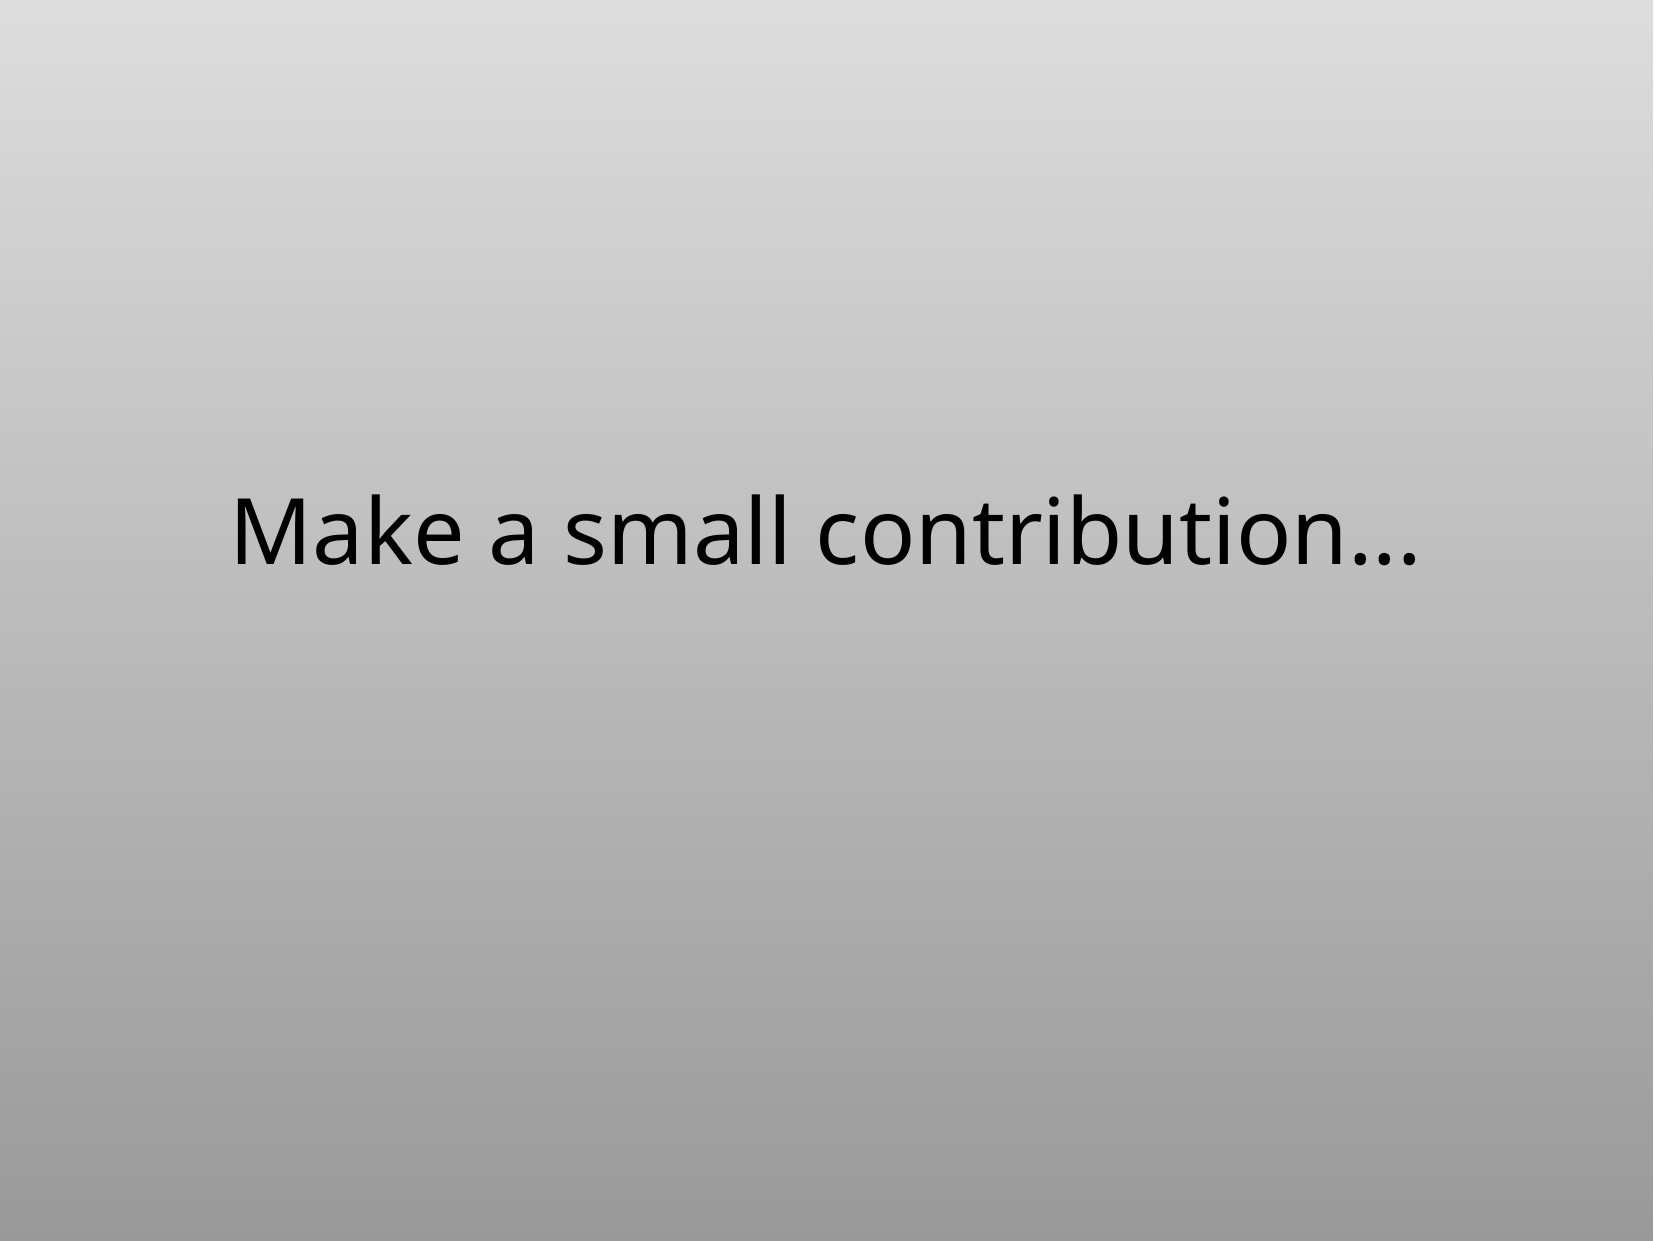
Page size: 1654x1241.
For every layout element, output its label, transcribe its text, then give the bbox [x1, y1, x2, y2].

subtitle Make a small contribution... [82, 49, 1571, 1010]
